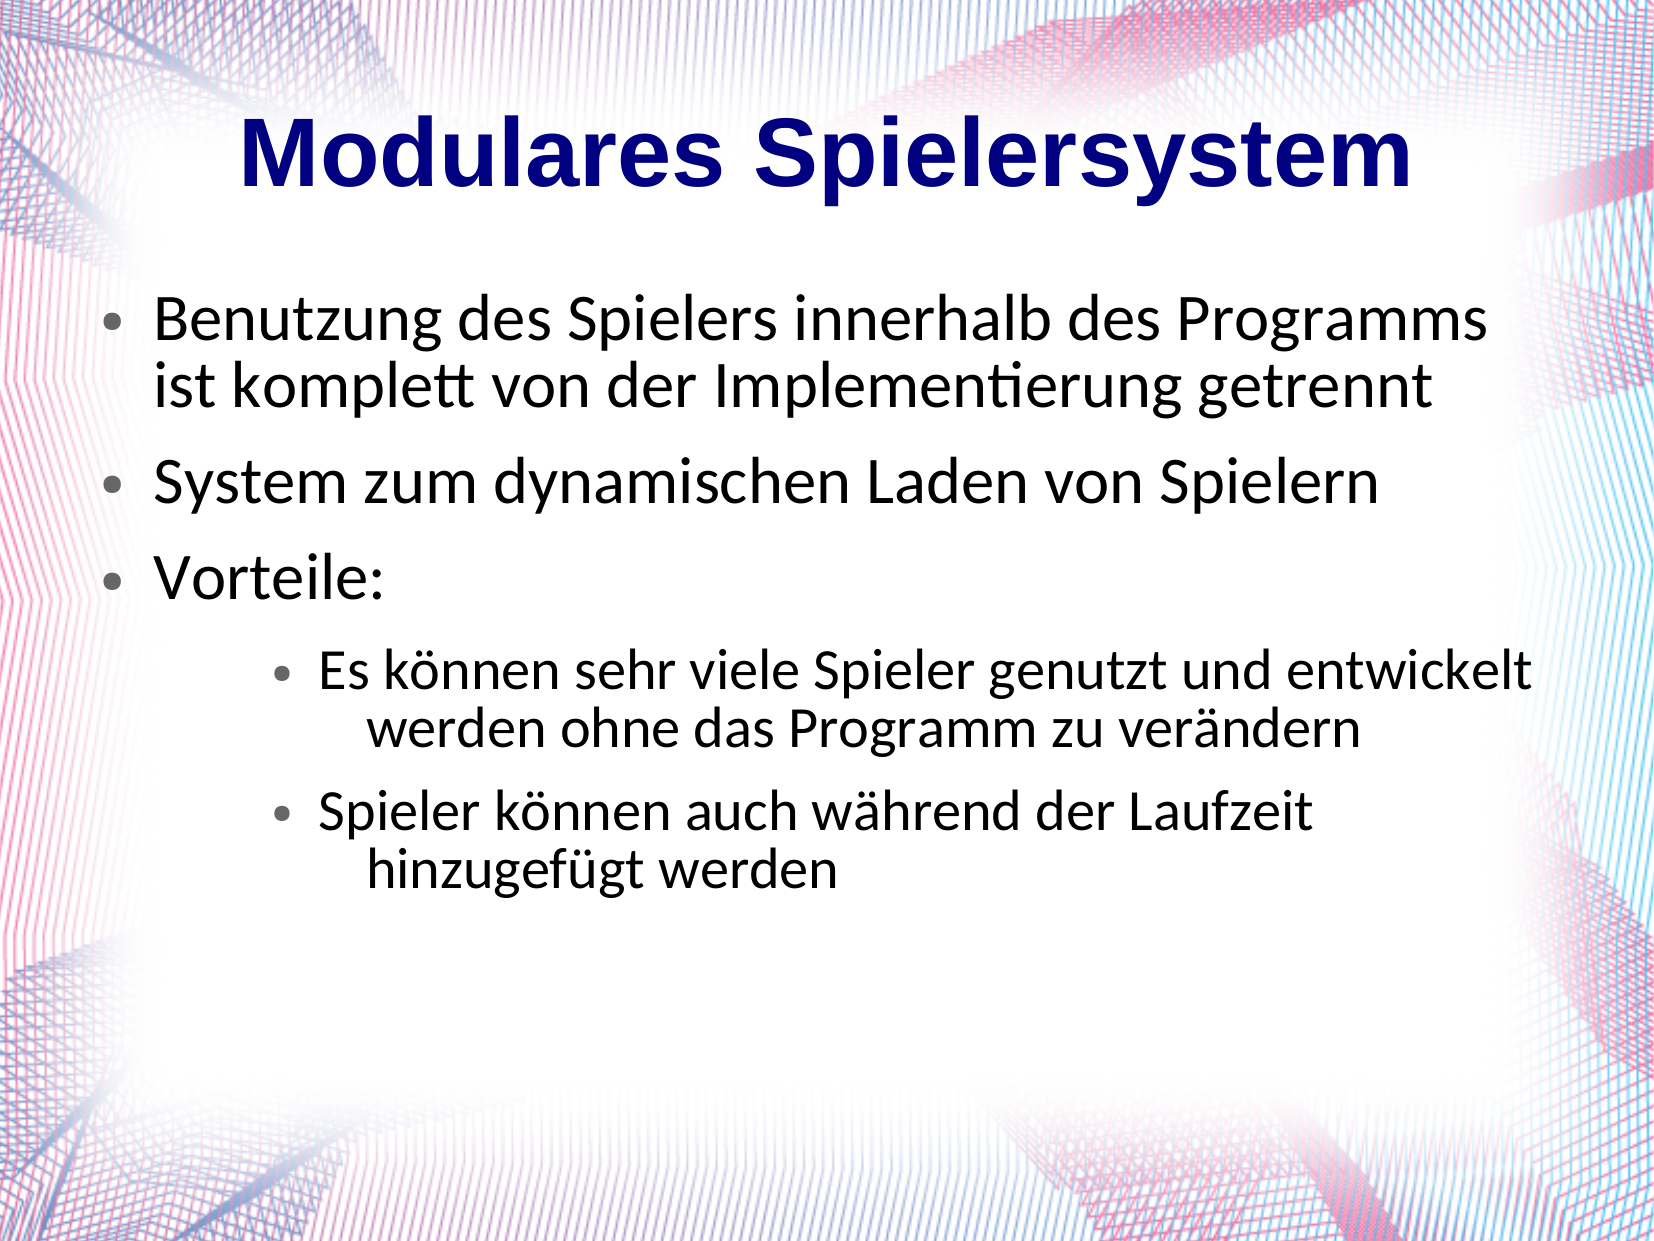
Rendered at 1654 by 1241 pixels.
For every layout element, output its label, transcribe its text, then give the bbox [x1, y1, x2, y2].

list Benutzung des Spielers innerhalb des Programms ist komplett von der Implementierung getrennt System zum dynamischen Laden von Spielern Vorteile: Es können sehr viele Spieler genutzt und entwickelt werden ohne das Programm zu verändern Spieler können auch während der Laufzeit hinzugefügt werden [82, 290, 1571, 1109]
title Modulares Spielersystem [82, 49, 1571, 257]
picture [0, 0, 1654, 1241]
